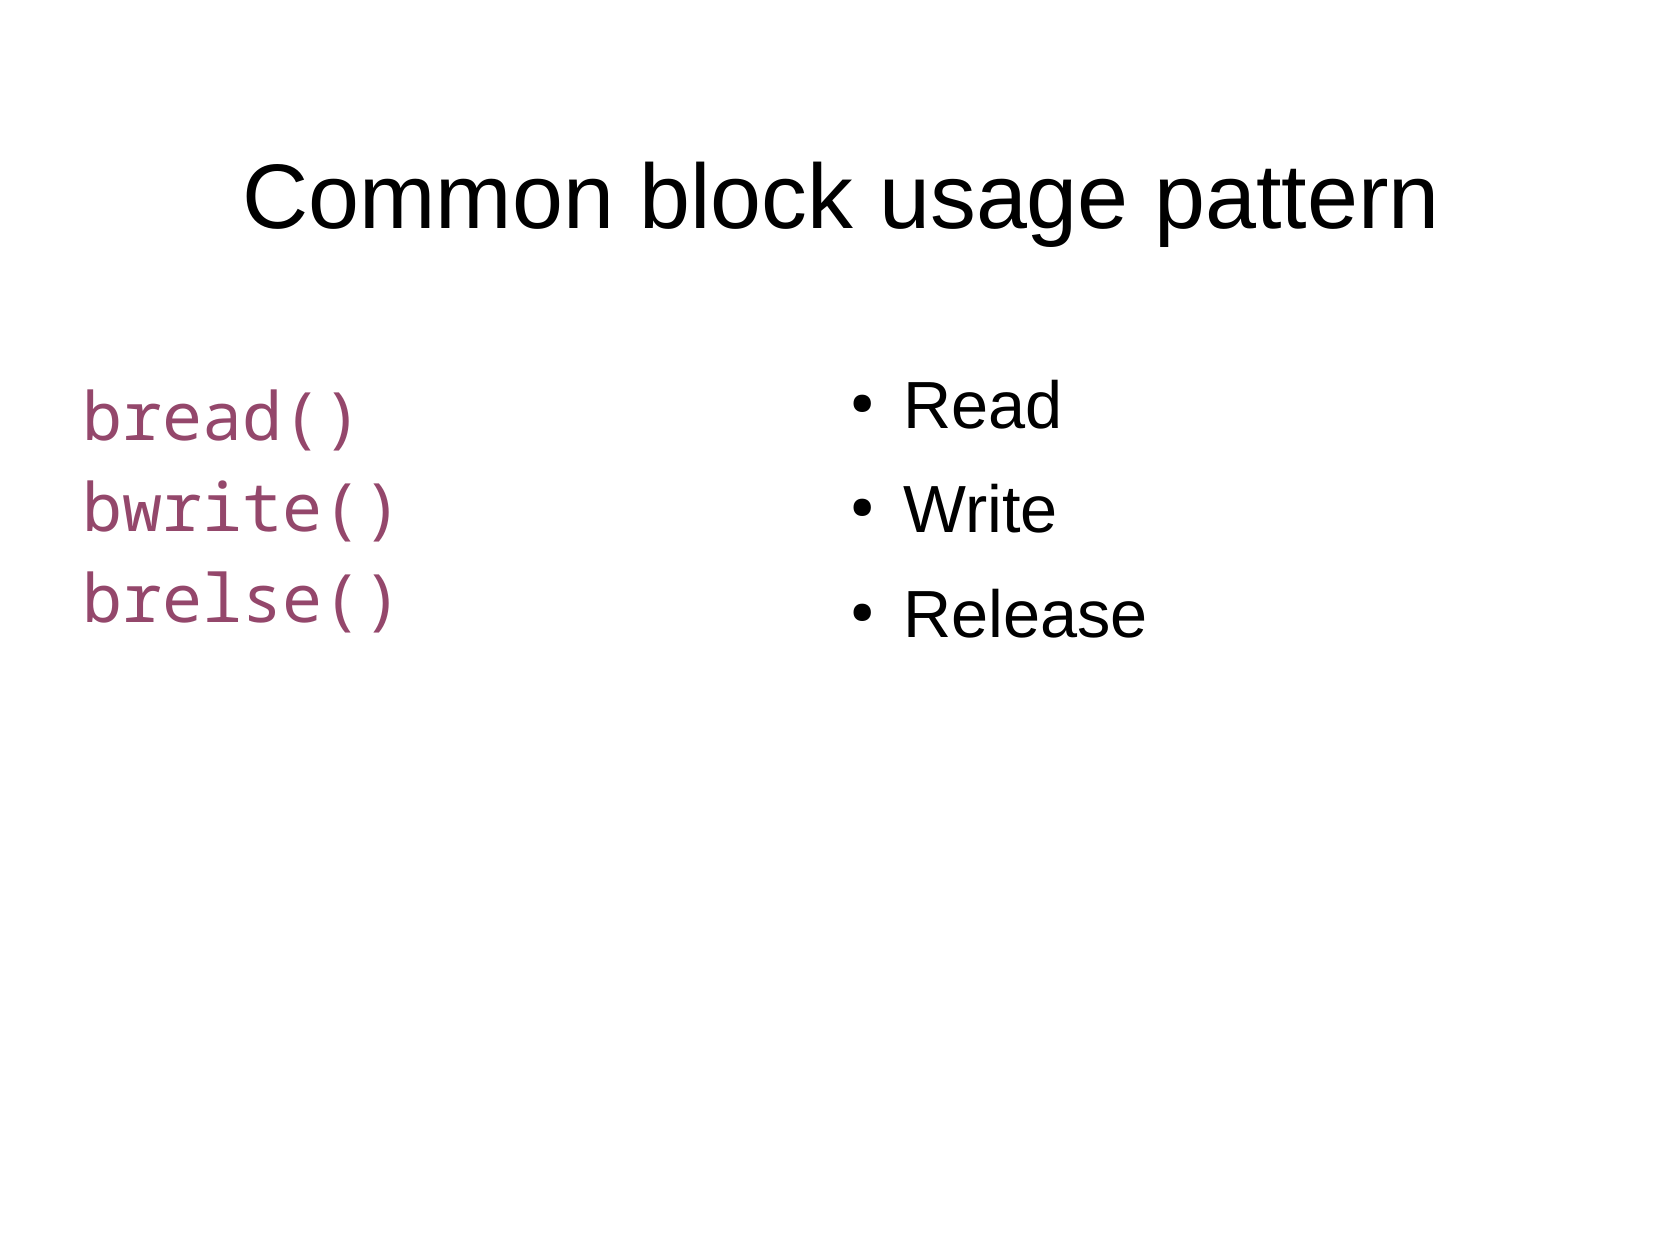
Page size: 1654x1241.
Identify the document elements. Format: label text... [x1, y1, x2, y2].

list bread() bwrite() brelse() [82, 369, 832, 892]
list Read Write Release [832, 368, 1576, 1088]
title Common block usage pattern [75, 92, 1609, 301]
